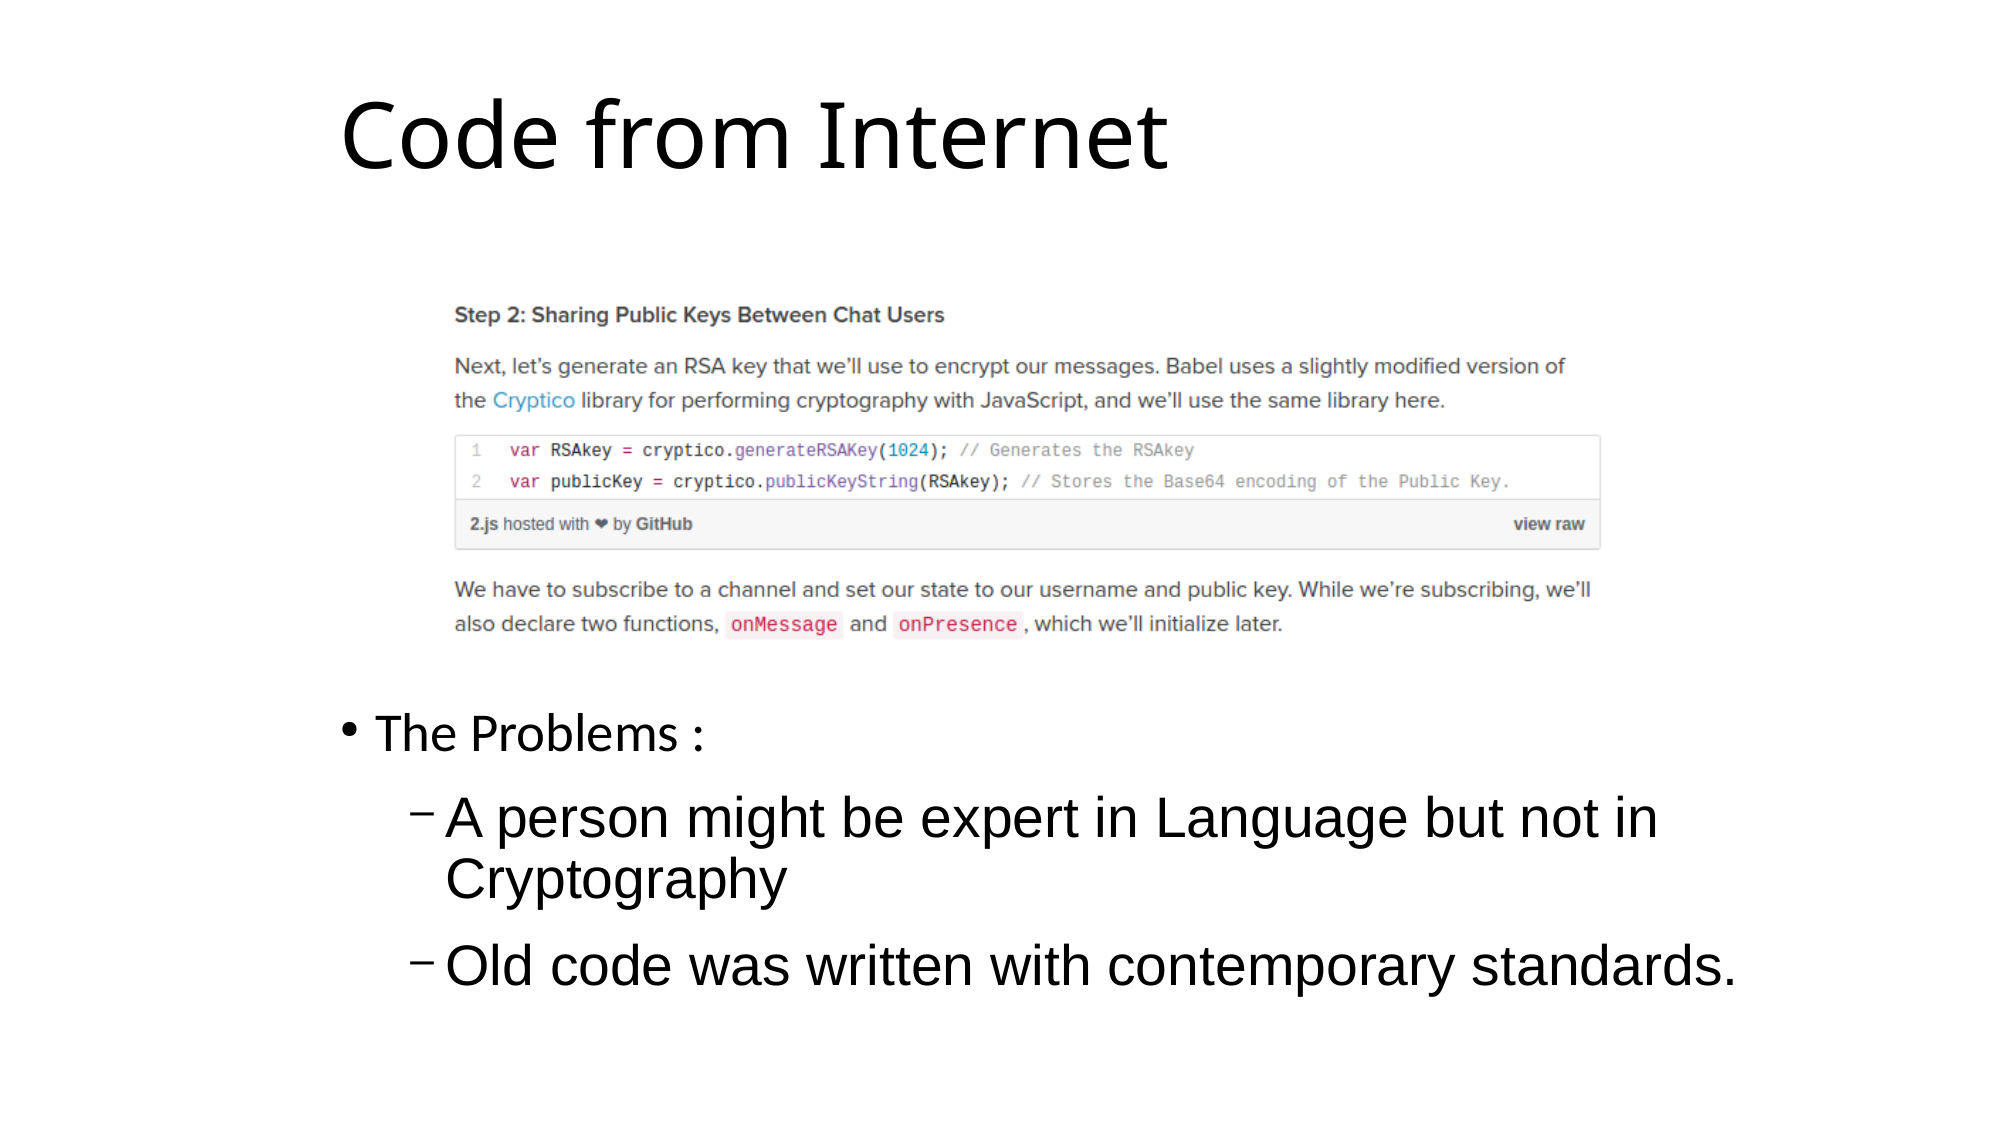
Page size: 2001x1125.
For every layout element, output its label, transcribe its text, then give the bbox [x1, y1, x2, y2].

picture [442, 294, 1604, 654]
title Code from Internet [324, 44, 1675, 233]
list The Problems : A person might be expert in Language but not in Cryptography Old code was written with contemporary standards. [324, 696, 1819, 1050]
